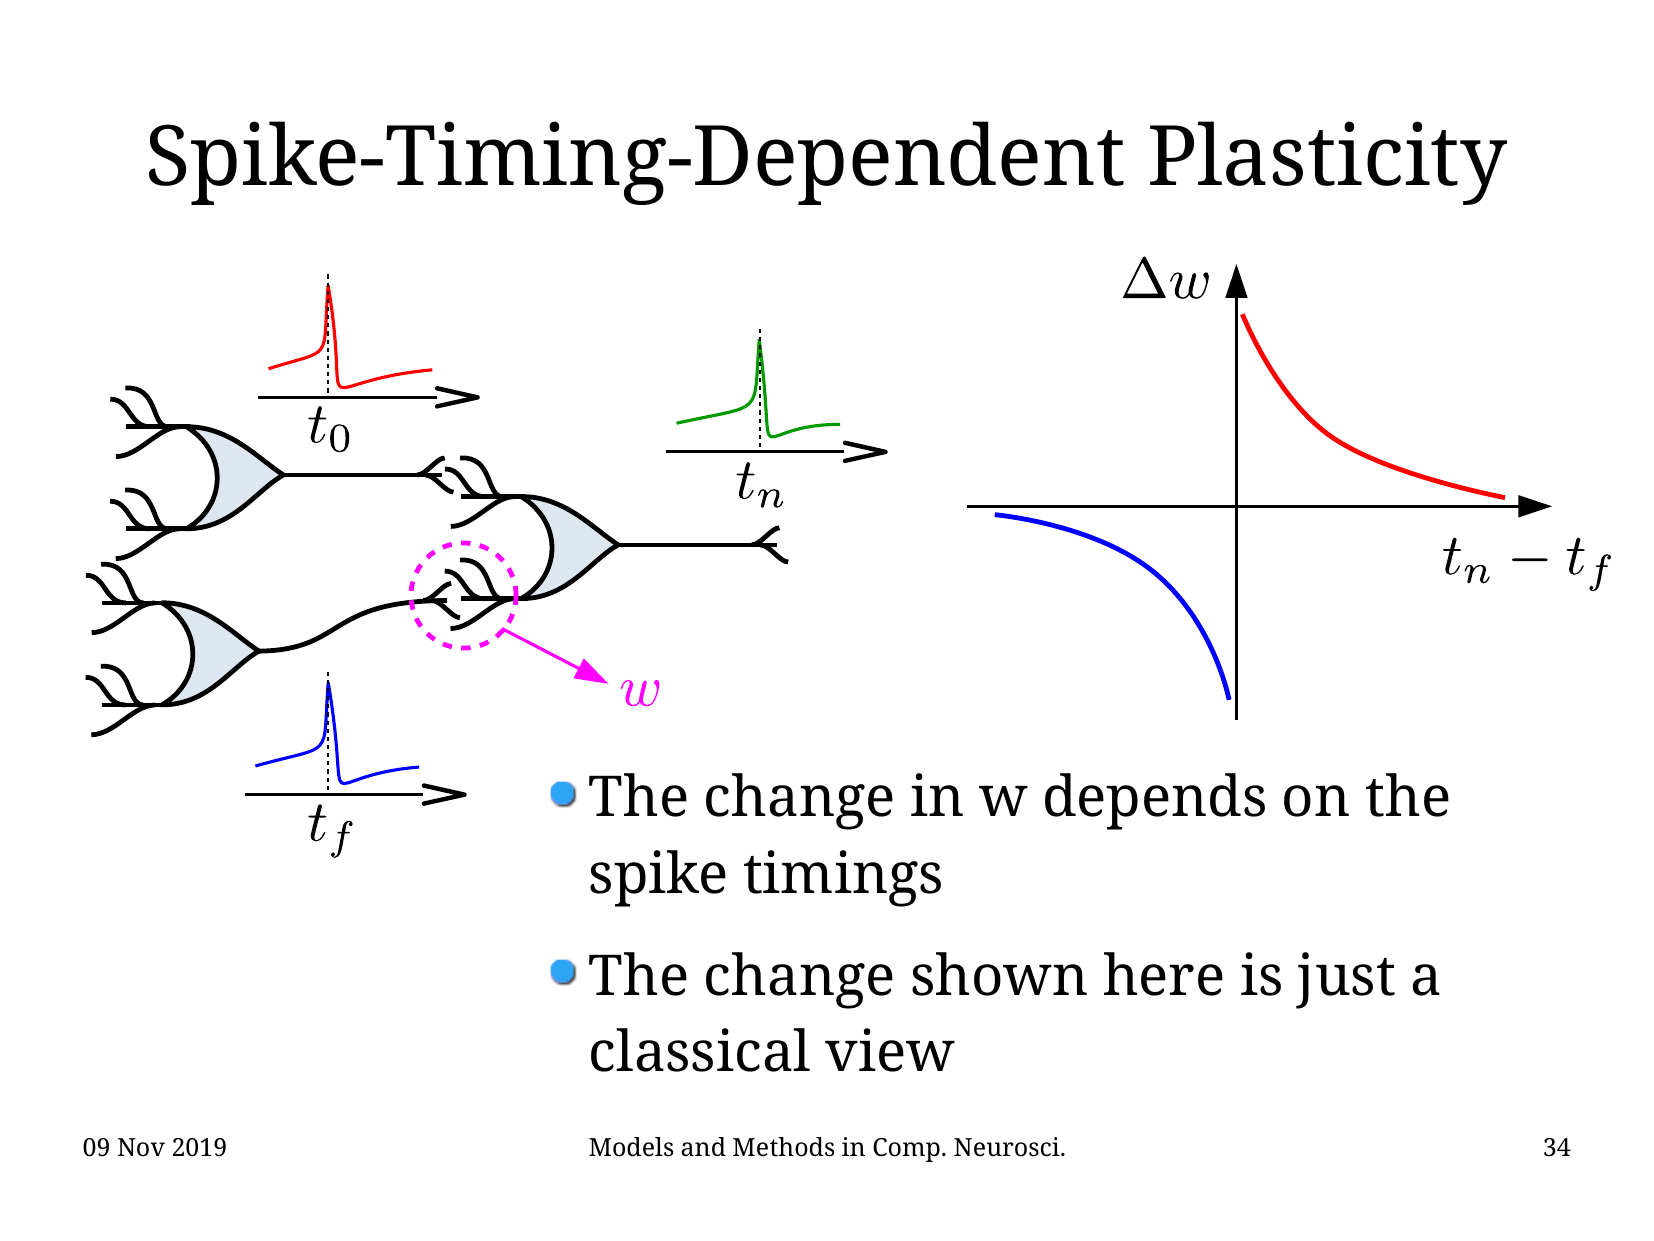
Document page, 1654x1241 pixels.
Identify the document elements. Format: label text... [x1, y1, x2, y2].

text_box [1120, 256, 1212, 299]
text_box [307, 804, 356, 858]
text_box [1441, 537, 1614, 592]
text_box [165, 602, 255, 705]
text_box [307, 406, 352, 453]
text_box [735, 462, 786, 508]
text_box [524, 496, 617, 599]
text_box [189, 426, 282, 529]
title Spike-Timing-Dependent Plasticity [82, 49, 1571, 257]
list The change in w depends on the spike timings The change shown here is just a classical view [535, 756, 1573, 1092]
text_box [619, 679, 663, 707]
